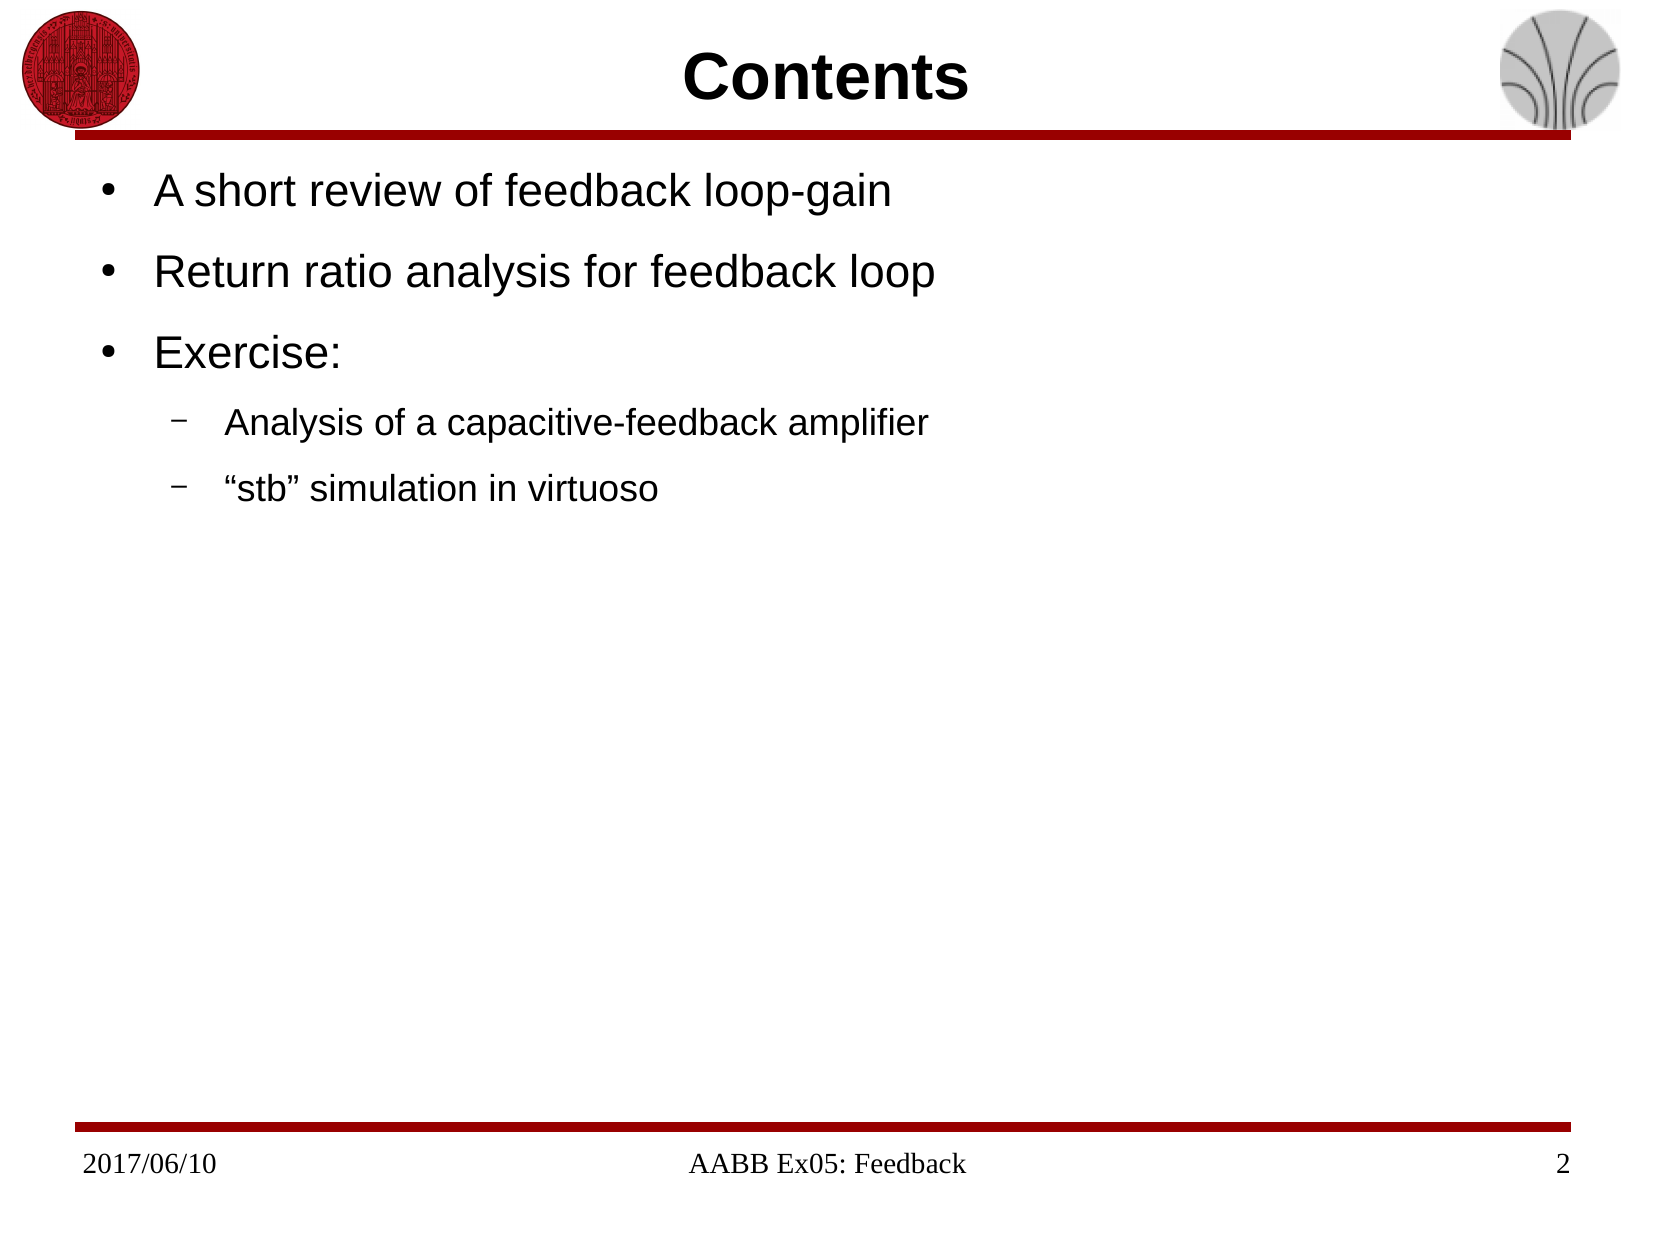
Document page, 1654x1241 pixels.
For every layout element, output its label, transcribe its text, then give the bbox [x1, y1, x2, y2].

title Contents [82, 25, 1571, 127]
picture [20, 9, 141, 130]
picture [1500, 9, 1621, 131]
list A short review of feedback loop-gain Return ratio analysis for feedback loop Exercise: Analysis of a capacitive-feedback amplifier “stb” simulation in virtuoso [82, 165, 1571, 1111]
